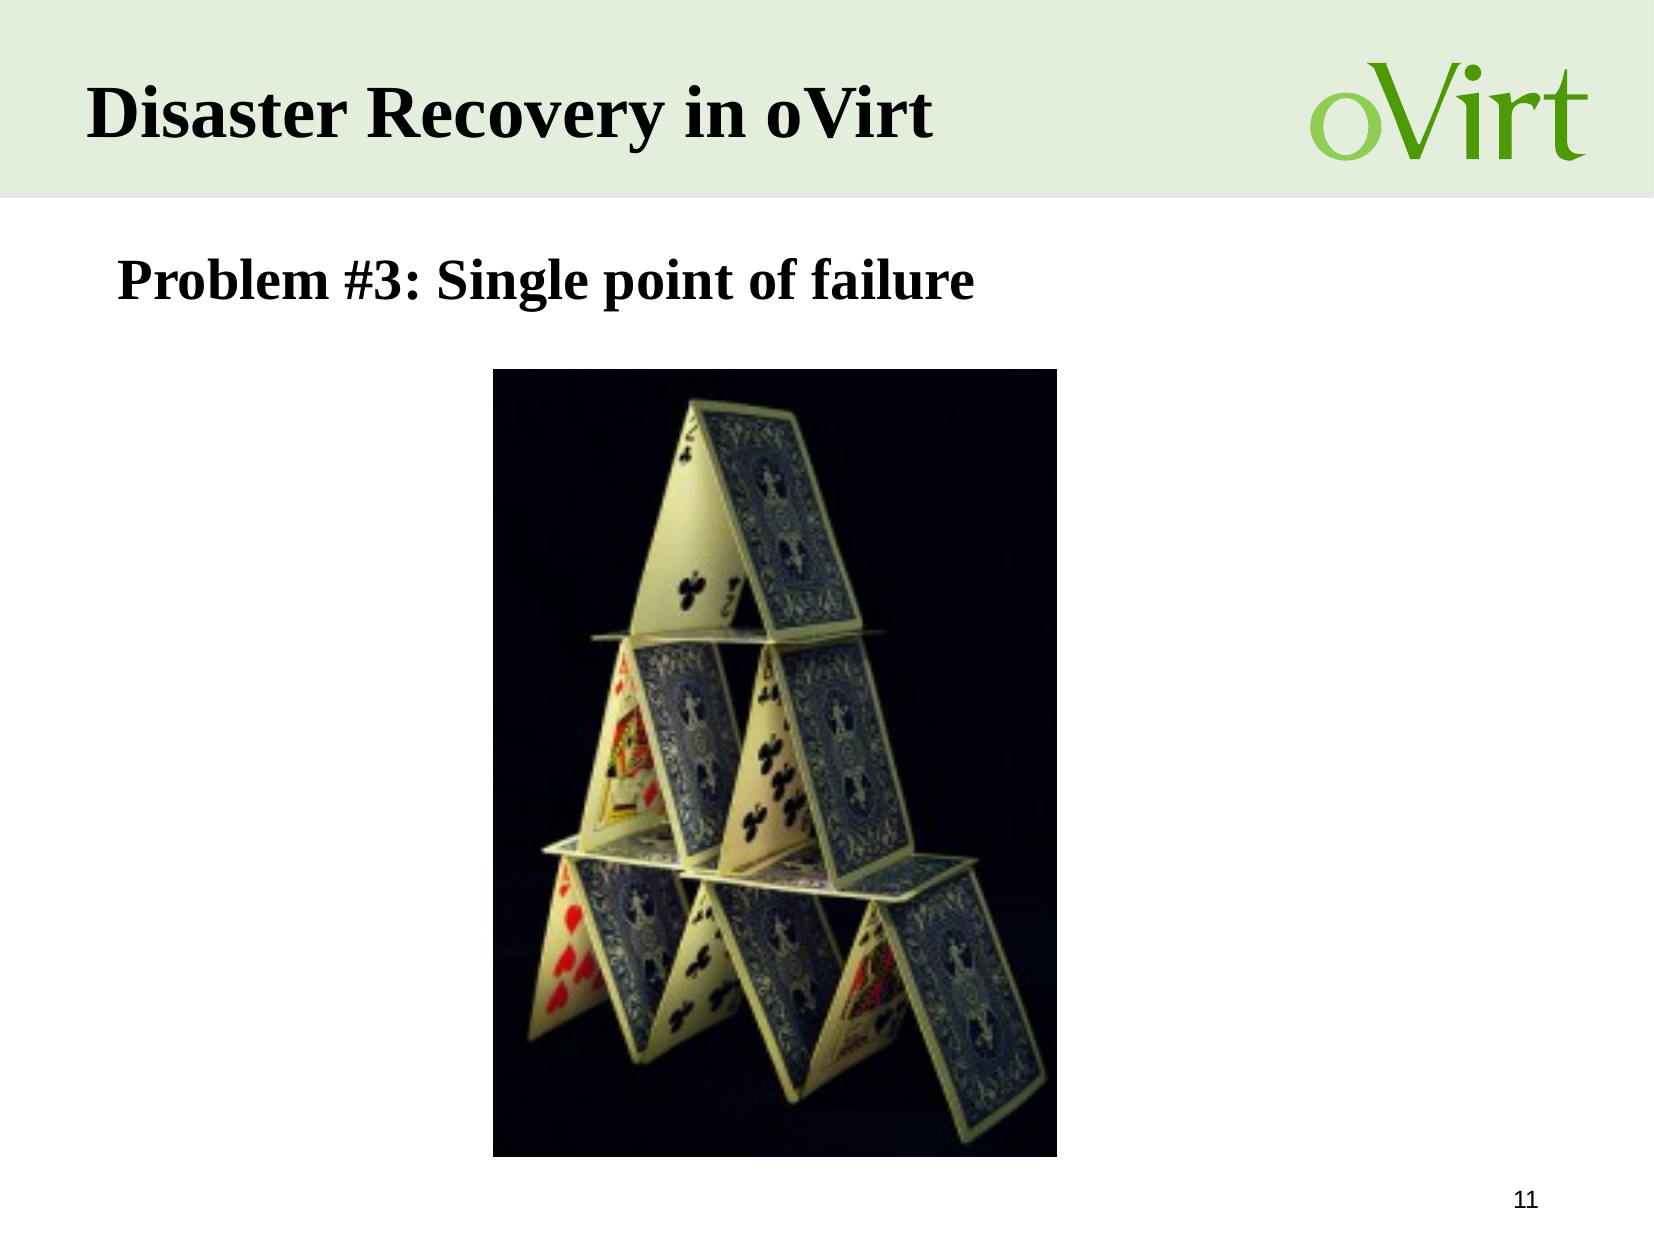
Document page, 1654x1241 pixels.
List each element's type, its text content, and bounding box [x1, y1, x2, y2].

list Problem #3: Single point of failure [57, 247, 1203, 344]
picture [493, 369, 1057, 1157]
title Disaster Recovery in oVirt [86, 36, 1307, 188]
